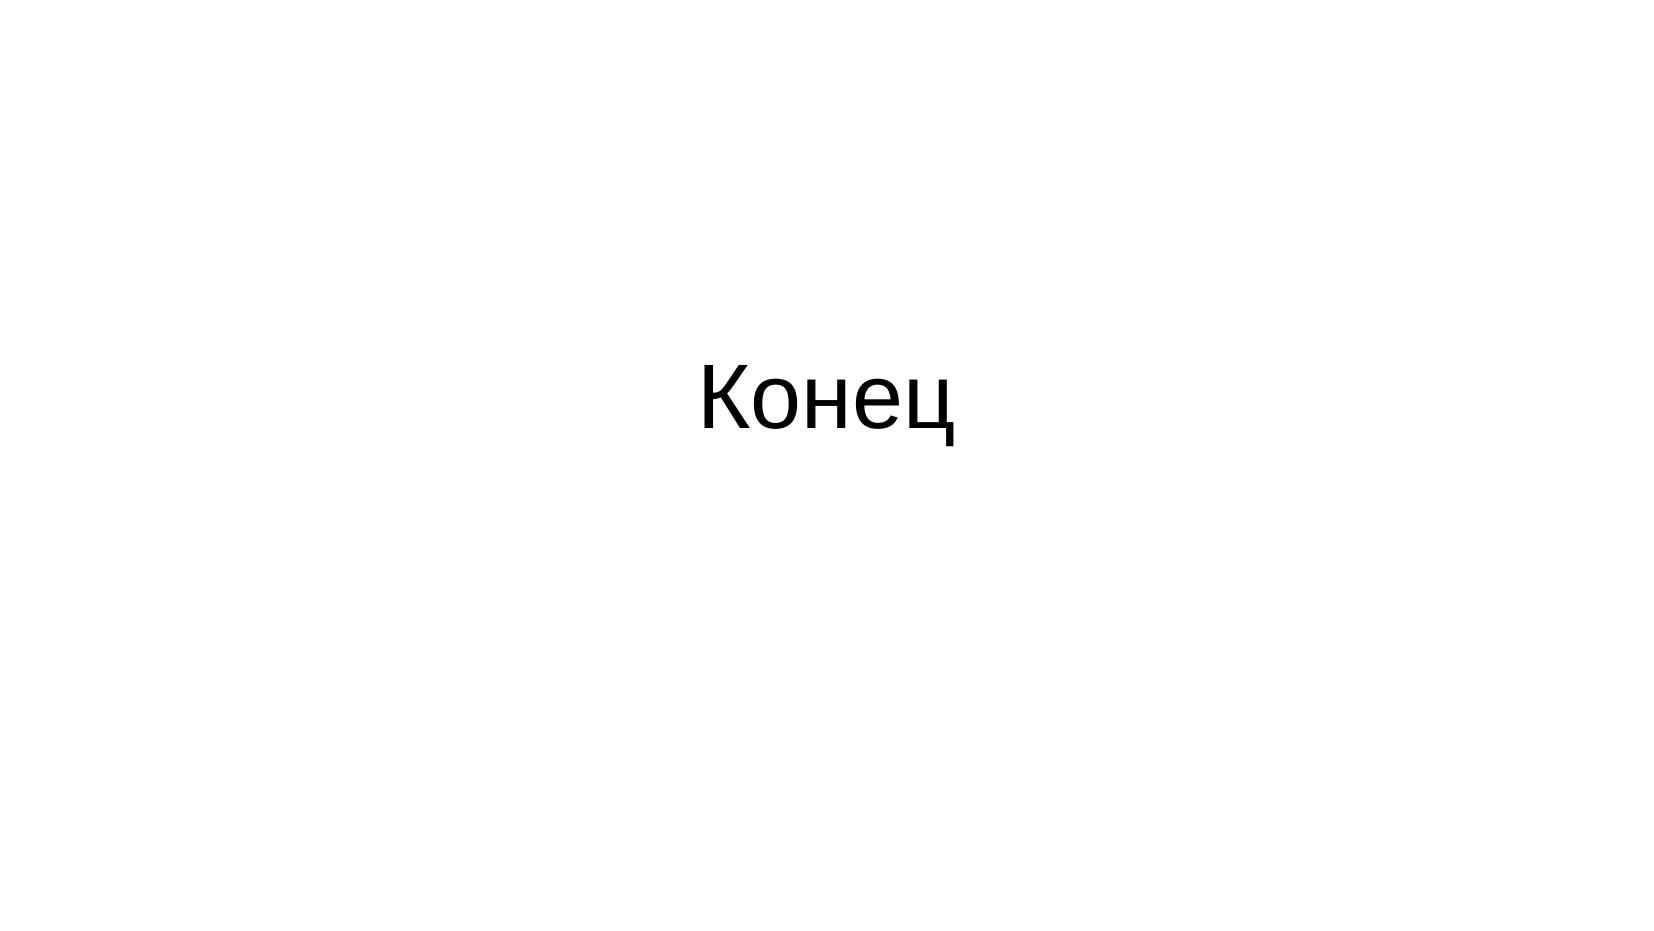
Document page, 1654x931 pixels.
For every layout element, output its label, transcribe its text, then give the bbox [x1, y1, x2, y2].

text_box Конец [82, 37, 1571, 758]
